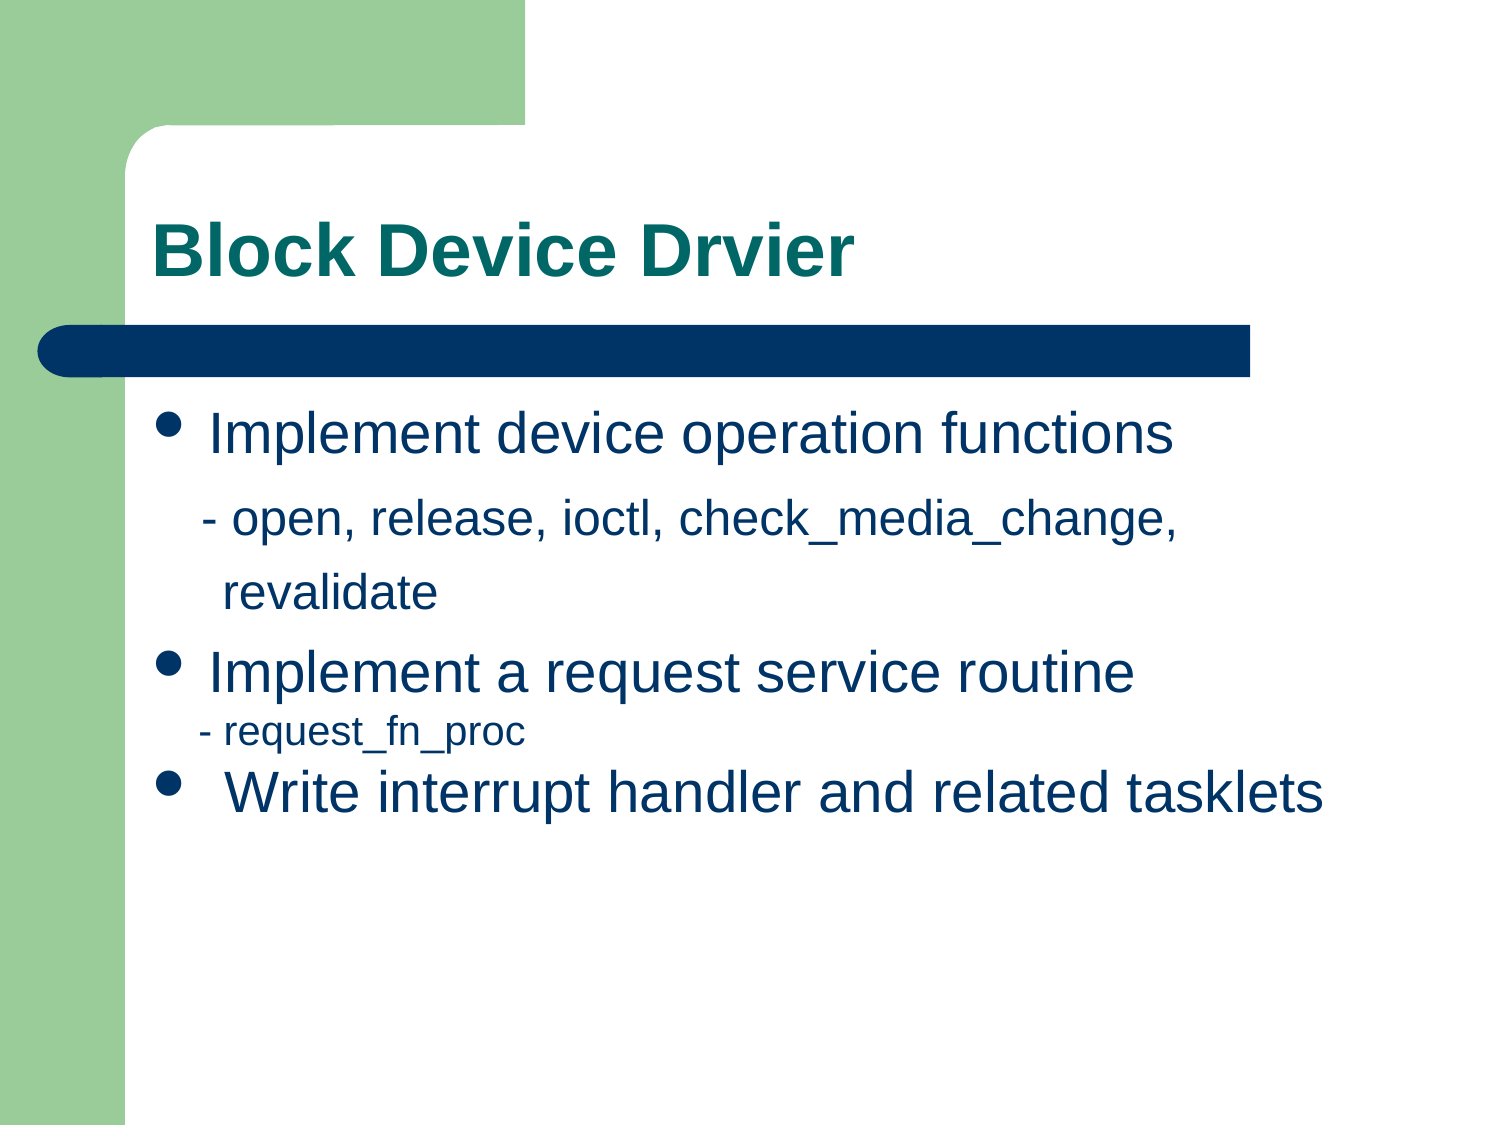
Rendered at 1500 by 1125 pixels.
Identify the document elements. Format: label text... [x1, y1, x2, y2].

title Block Device Drvier [136, 136, 1414, 301]
list Implement device operation functions - open, release, ioctl, check_media_change, revalidate Implement a request service routine - request_fn_proc Write interrupt handler and related tasklets [137, 387, 1400, 999]
